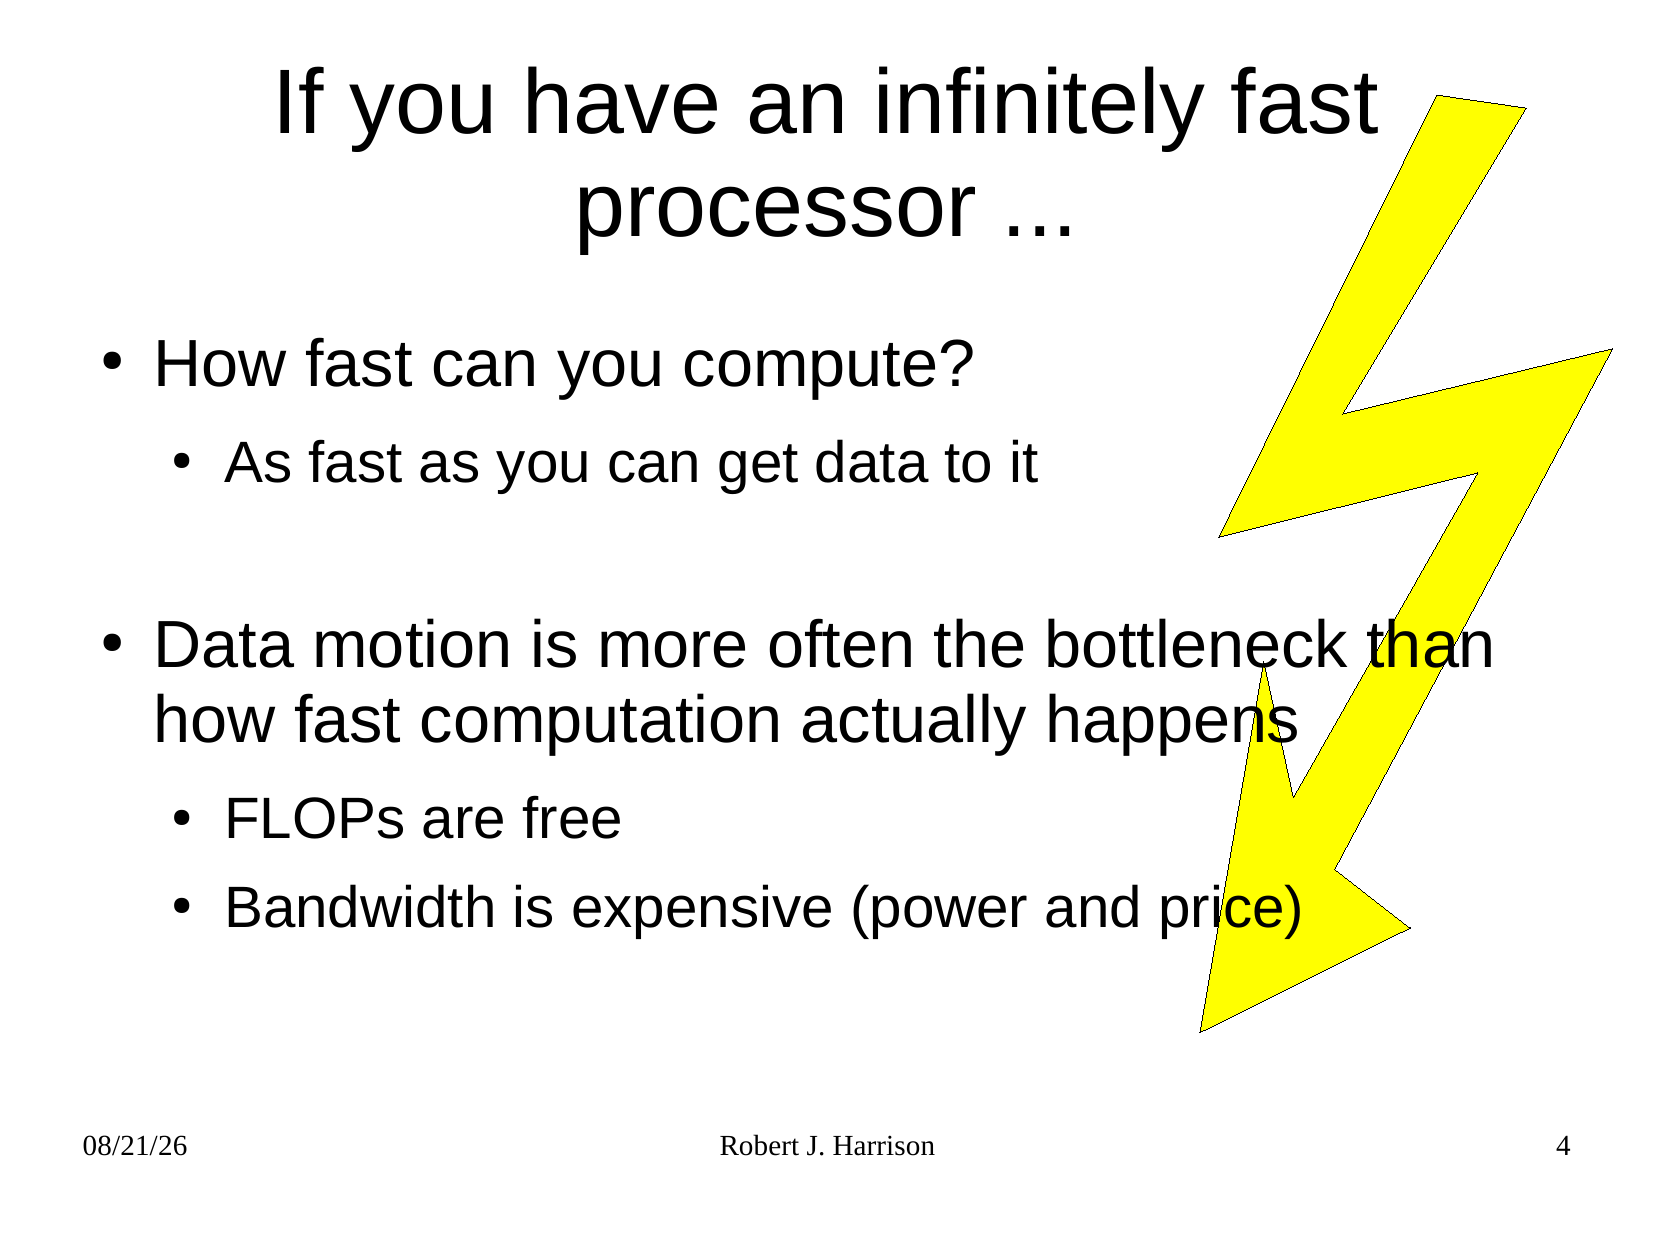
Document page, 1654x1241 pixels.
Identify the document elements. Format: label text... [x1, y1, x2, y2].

text_box [1571, 348, 1613, 427]
title If you have an infinitely fast processor ... [82, 50, 1571, 256]
text_box [1323, 256, 1438, 325]
list How fast can you compute? As fast as you can get data to it Data motion is more often the bottleneck than how fast computation actually happens FLOPs are free Bandwidth is expensive (power and price) [82, 325, 1571, 1145]
